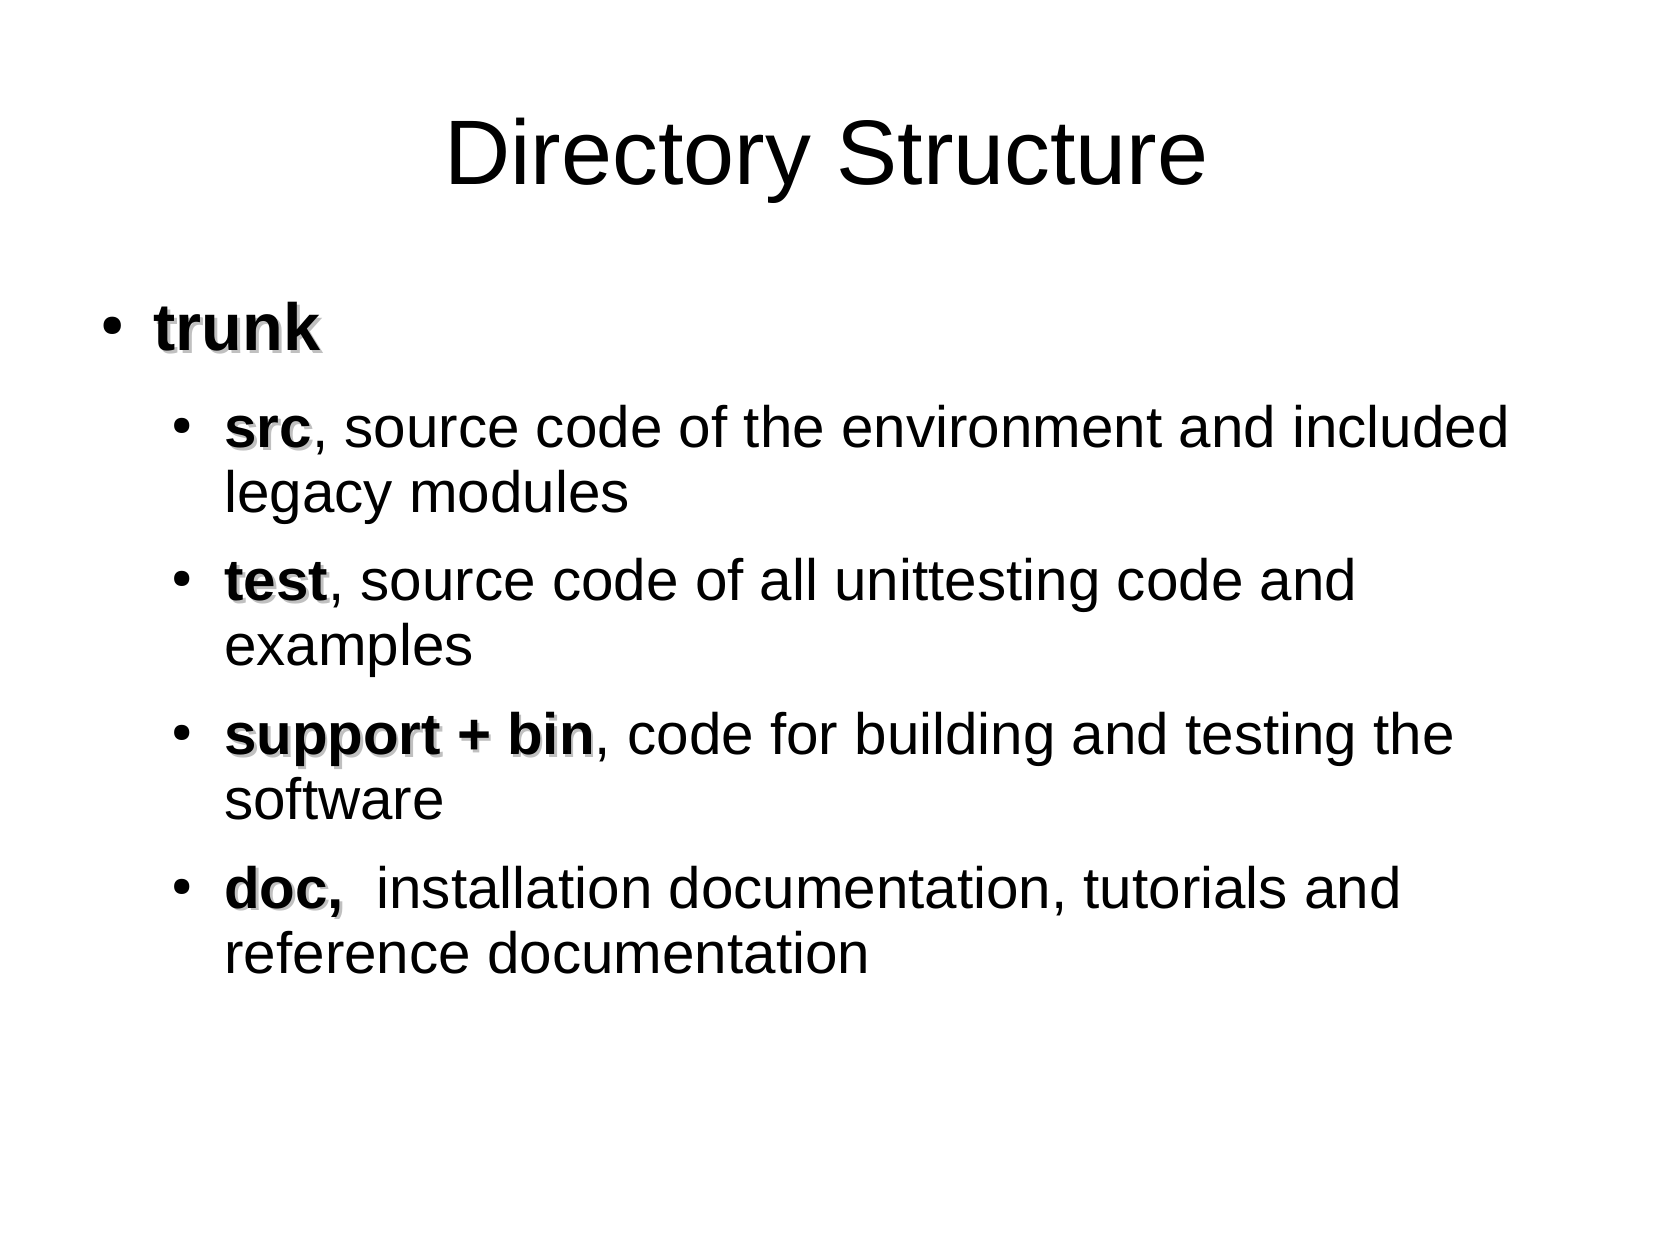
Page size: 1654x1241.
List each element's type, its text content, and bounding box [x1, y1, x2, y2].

title Directory Structure [82, 49, 1571, 257]
list trunk src, source code of the environment and included legacy modules test, source code of all unittesting code and examples support + bin, code for building and testing the software doc, installation documentation, tutorials and reference documentation [82, 290, 1571, 1094]
